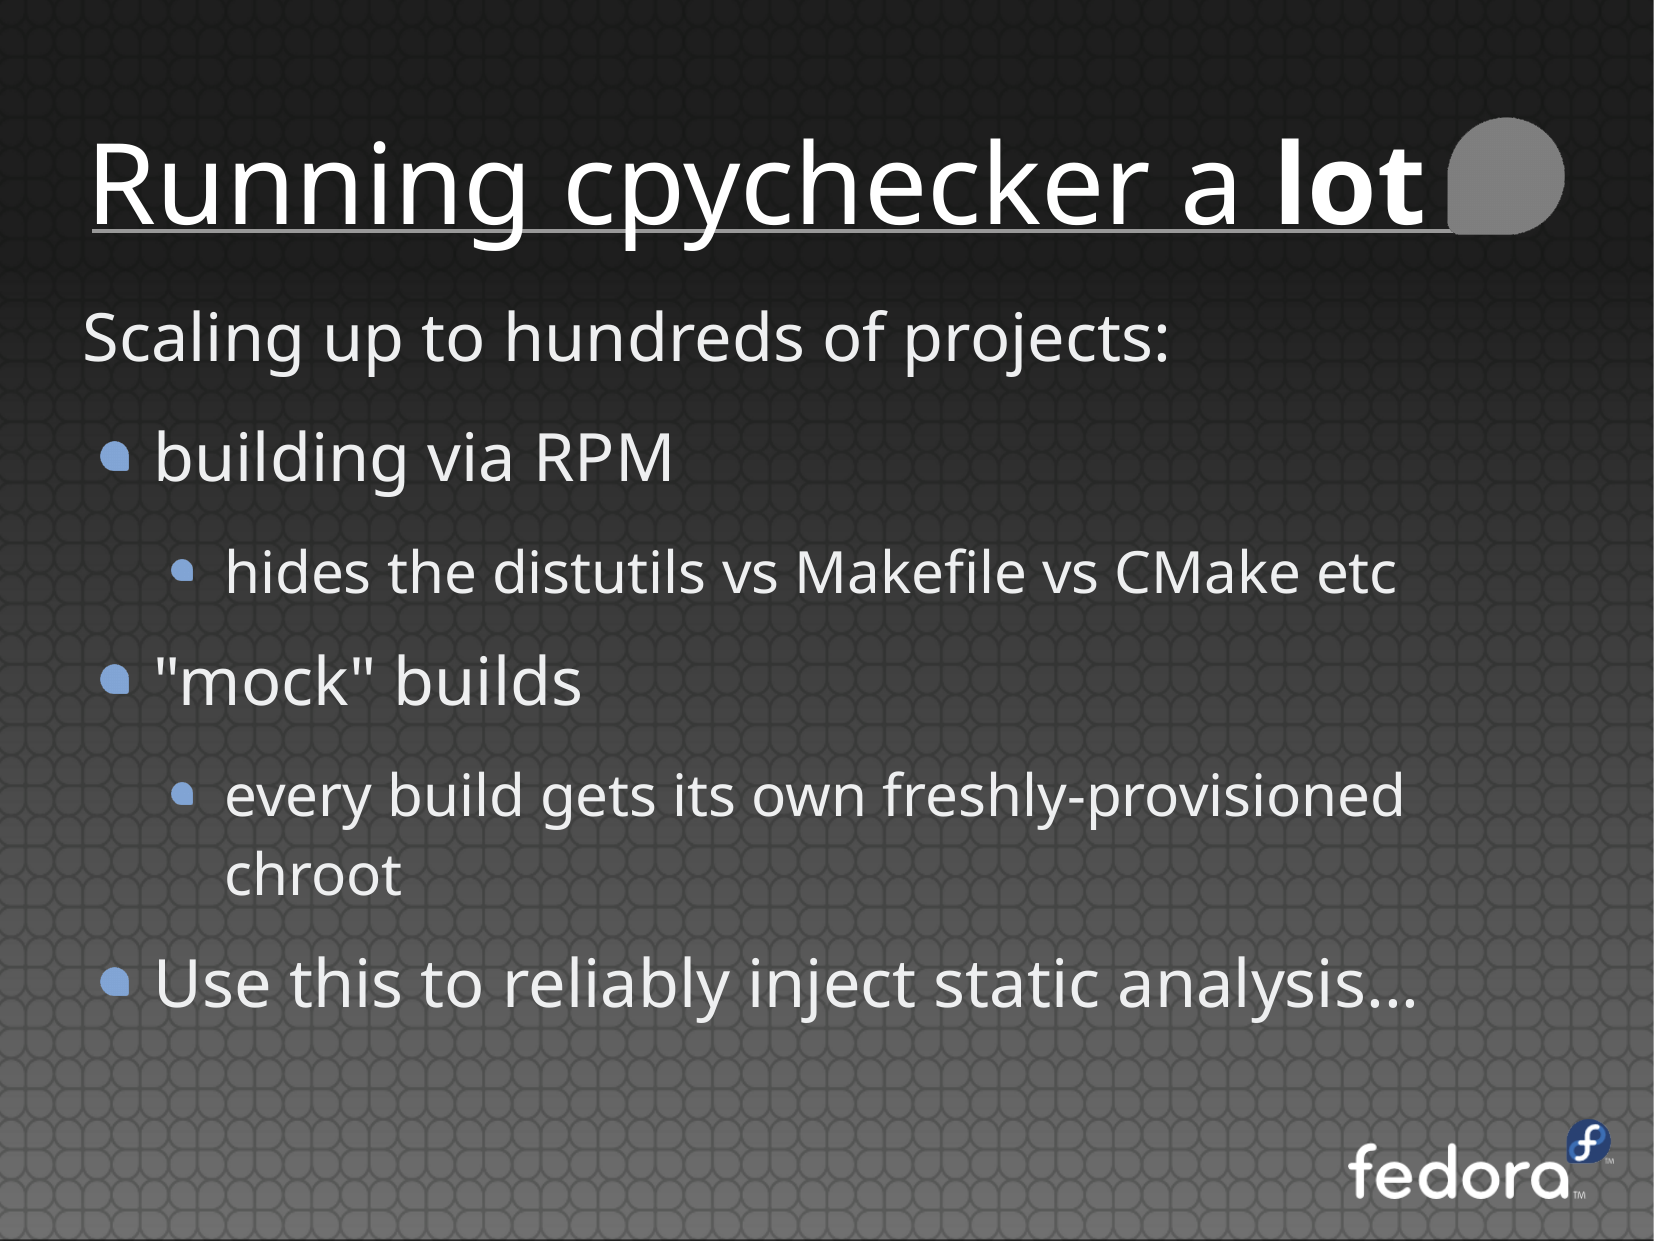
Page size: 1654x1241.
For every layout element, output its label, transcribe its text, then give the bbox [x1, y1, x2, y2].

title Running cpychecker a lot [86, 110, 1576, 251]
picture [0, 0, 1654, 1241]
list Scaling up to hundreds of projects: building via RPM hides the distutils vs Makefile vs CMake etc "mock" builds every build gets its own freshly-provisioned chroot Use this to reliably inject static analysis... [82, 290, 1571, 1010]
